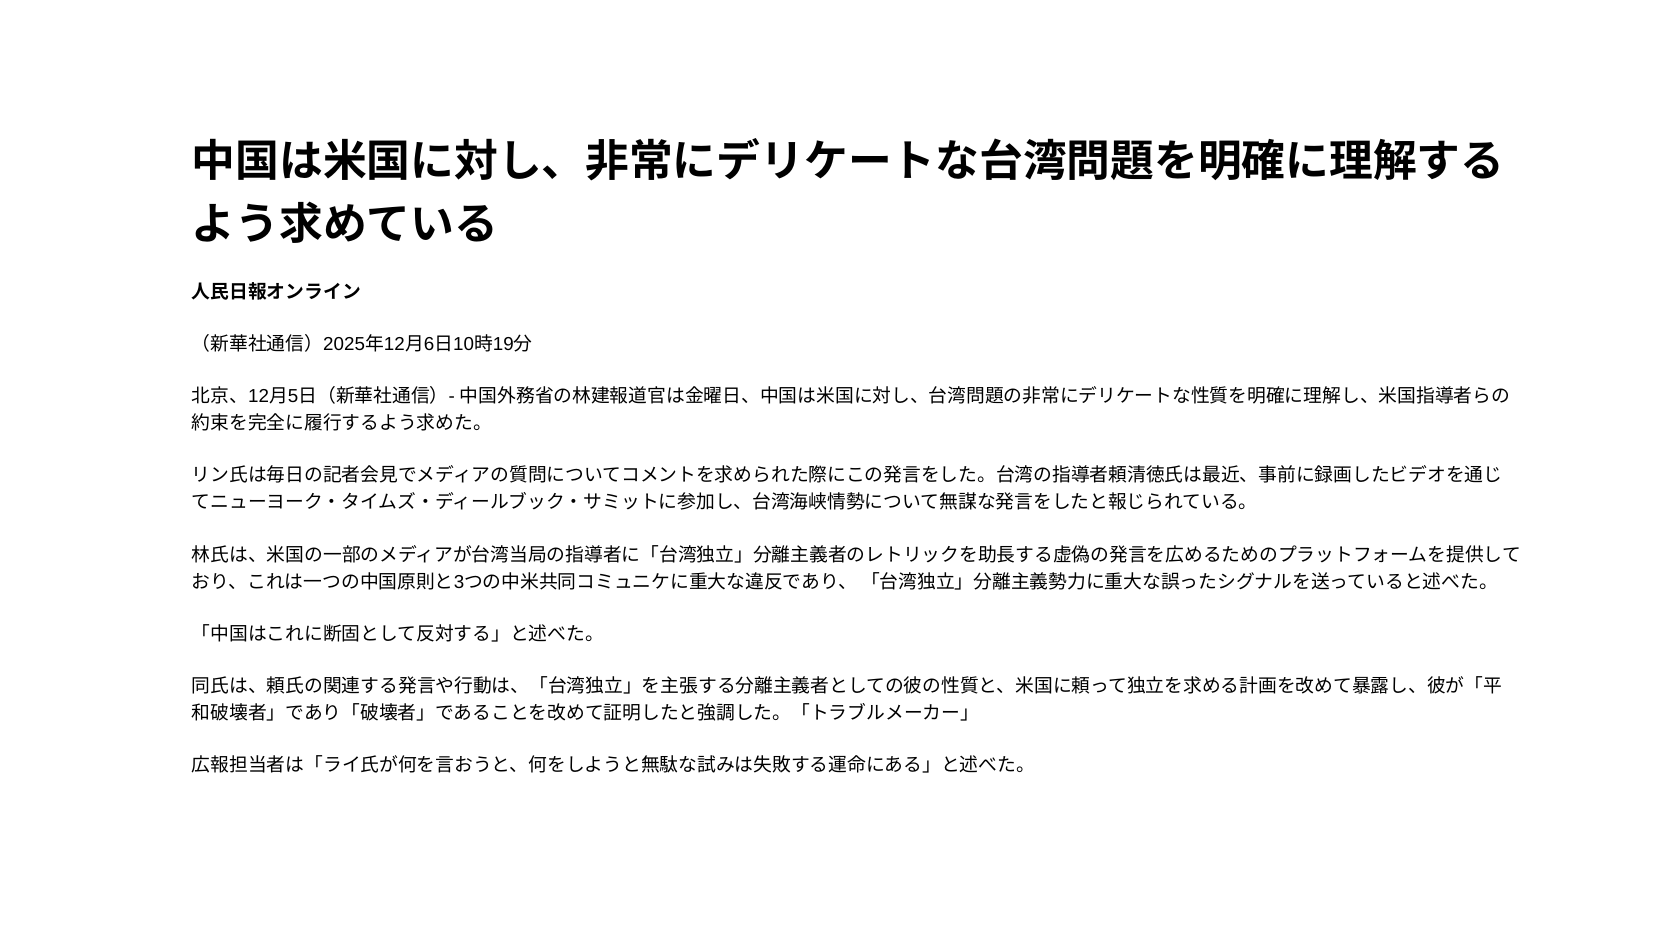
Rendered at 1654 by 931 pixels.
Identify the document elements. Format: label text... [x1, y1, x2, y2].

text_box 中国は米国に対し、非常にデリケートな台湾問題を明確に理解するよう求めている 人民日報オンライン （新華社通信）2025年12月6日10時19分 北京、12月5日（新華社通信）- 中国外務省の林建報道官は金曜日、中国は米国に対し、台湾問題の非常にデリケートな性質を明確に理解し、米国指導者らの約束を完全に履行するよう求めた。 リン氏は毎日の記者会見でメディアの質問についてコメントを求められた際にこの発言をした。台湾の指導者頼清徳氏は最近、事前に録画したビデオを通じてニューヨーク・タイムズ・ディールブック・サミットに参加し、台湾海峡情勢について無謀な発言をしたと報じられている。 林氏は、米国の一部のメディアが台湾当局の指導者に「台湾独立」分離主義者のレトリックを助長する虚偽の発言を広めるためのプラットフォームを提供しており、これは一つの中国原則と3つの中米共同コミュニケに重大な違反であり、 「台湾独立」分離主義勢力に重大な誤ったシグナルを送っていると述べた。 「中国はこれに断固として反対する」と述べた。 同氏は、頼氏の関連する発言や行動は、「台湾独立」を主張する分離主義者としての彼の性質と、米国に頼って独立を求める計画を改めて暴露し、彼が「平和破壊者」であり「破壊者」であることを改めて証明したと強調した。「トラブルメーカー」 広報担当者は「ライ氏が何を言おうと、何をしようと無駄な試みは失敗する運命にある」と述べた。 [177, 118, 1536, 785]
